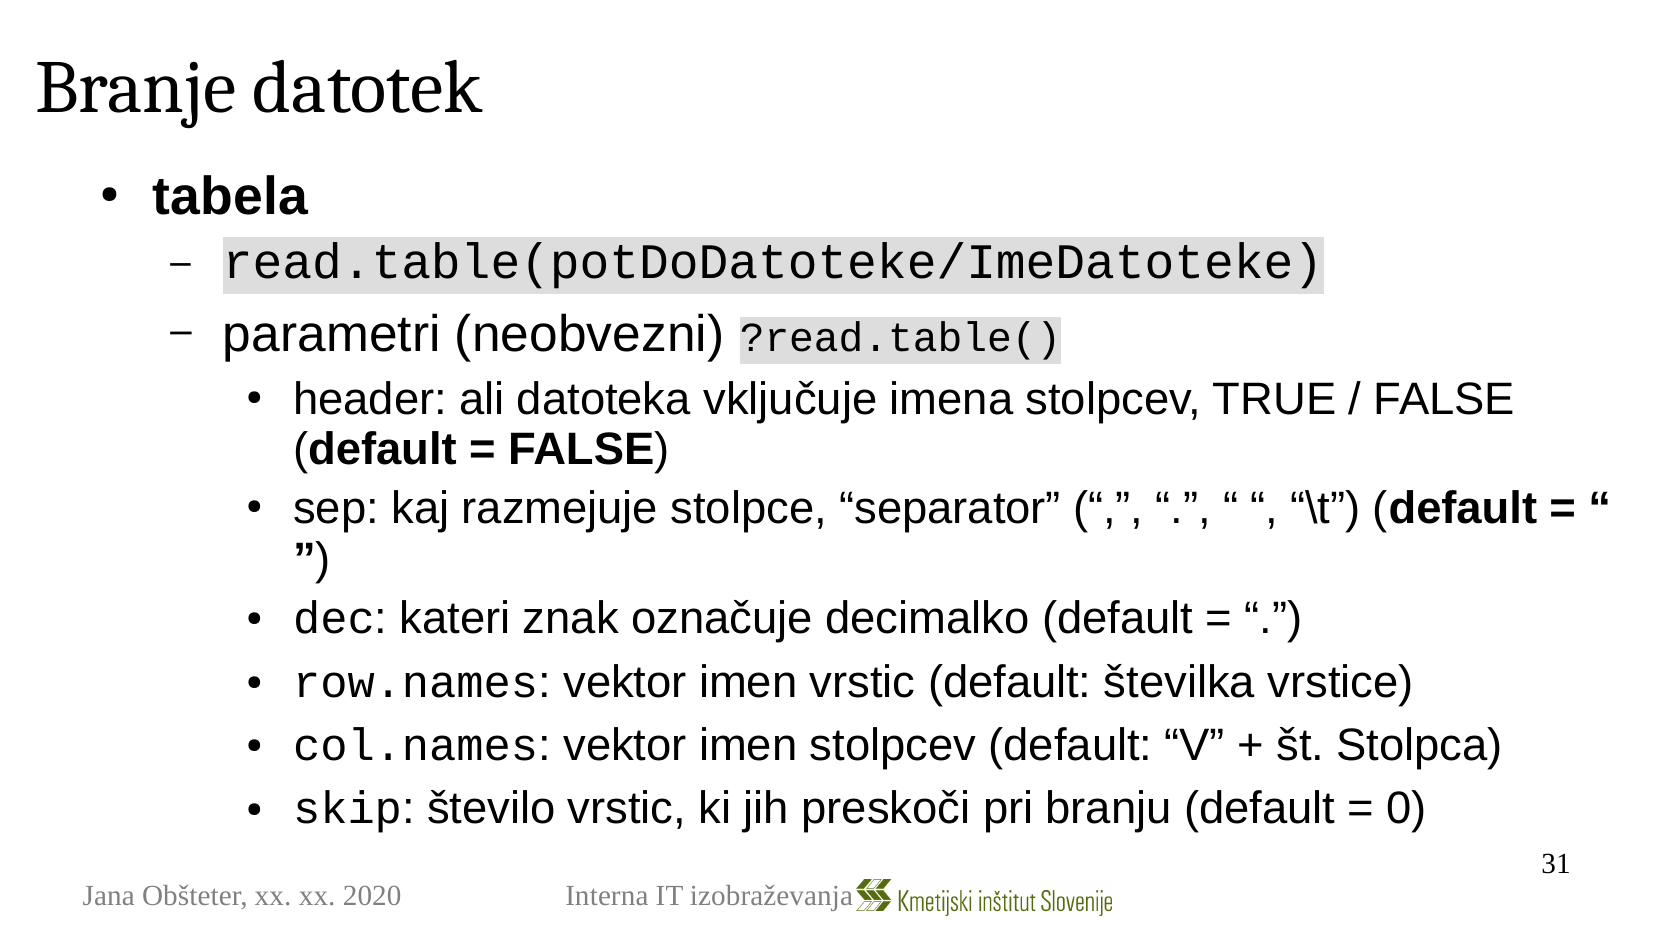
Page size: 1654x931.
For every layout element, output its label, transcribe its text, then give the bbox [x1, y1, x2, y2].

title Branje datotek [35, 21, 1524, 154]
list tabela read.table(potDoDatoteke/ImeDatoteke) parametri (neobvezni) ?read.table() header: ali datoteka vključuje imena stolpcev, TRUE / FALSE (default = FALSE) sep: kaj razmejuje stolpce, “separator” (“,”, “.”, “ “, “\t”) (default = “ ”) dec: kateri znak označuje decimalko (default = “.”) row.names: vektor imen vrstic (default: številka vrstice) col.names: vektor imen stolpcev (default: “V” + št. Stolpca) skip: število vrstic, ki jih preskoči pri branju (default = 0) [82, 165, 1630, 839]
picture [856, 879, 1112, 916]
